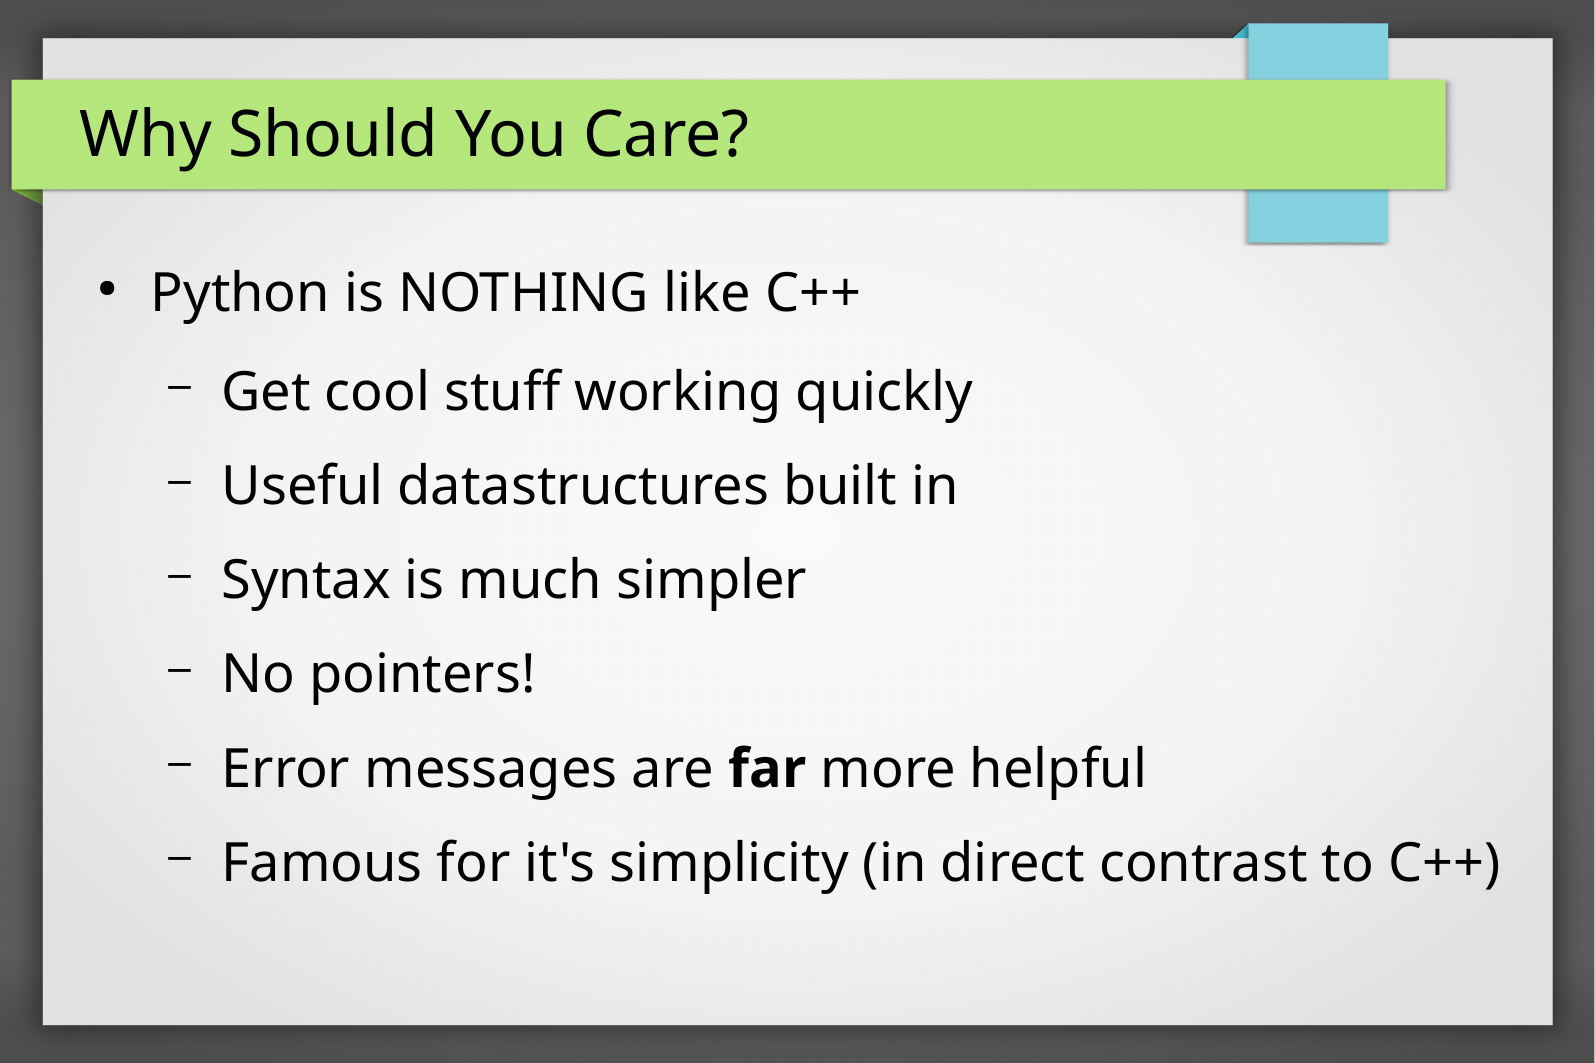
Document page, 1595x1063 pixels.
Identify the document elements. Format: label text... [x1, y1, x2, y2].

picture [0, 0, 1595, 1063]
title Why Should You Care? [79, 78, 1219, 185]
list Python is NOTHING like C++ Get cool stuff working quickly Useful datastructures built in Syntax is much simpler No pointers! Error messages are far more helpful Famous for it's simplicity (in direct contrast to C++) [79, 253, 1515, 991]
